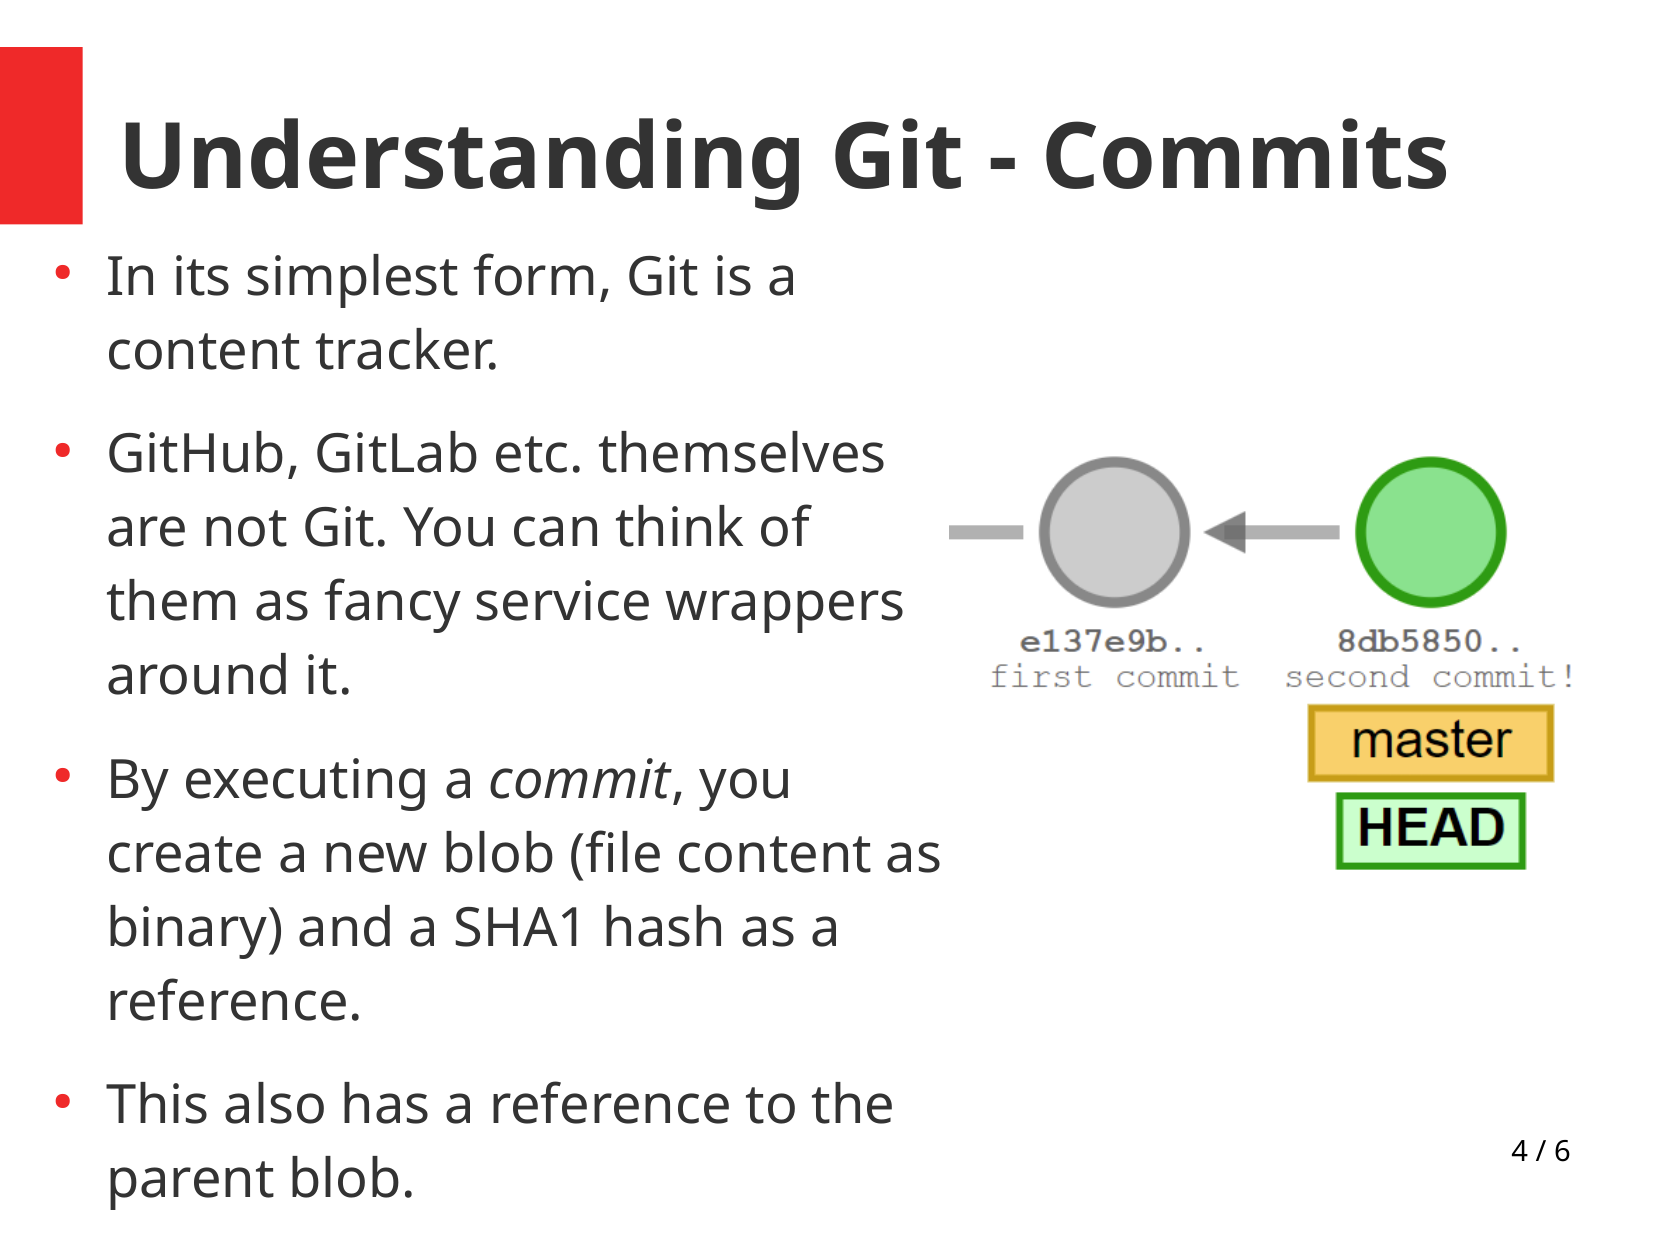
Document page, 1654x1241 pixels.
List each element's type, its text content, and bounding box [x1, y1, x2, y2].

title Understanding Git - Commits [118, 49, 1571, 257]
picture [949, 413, 1607, 898]
list In its simplest form, Git is a content tracker. GitHub, GitLab etc. themselves are not Git. You can think of them as fancy service wrappers around it. By executing a commit, you create a new blob (file content as binary) and a SHA1 hash as a reference. This also has a reference to the parent blob. [35, 237, 945, 957]
